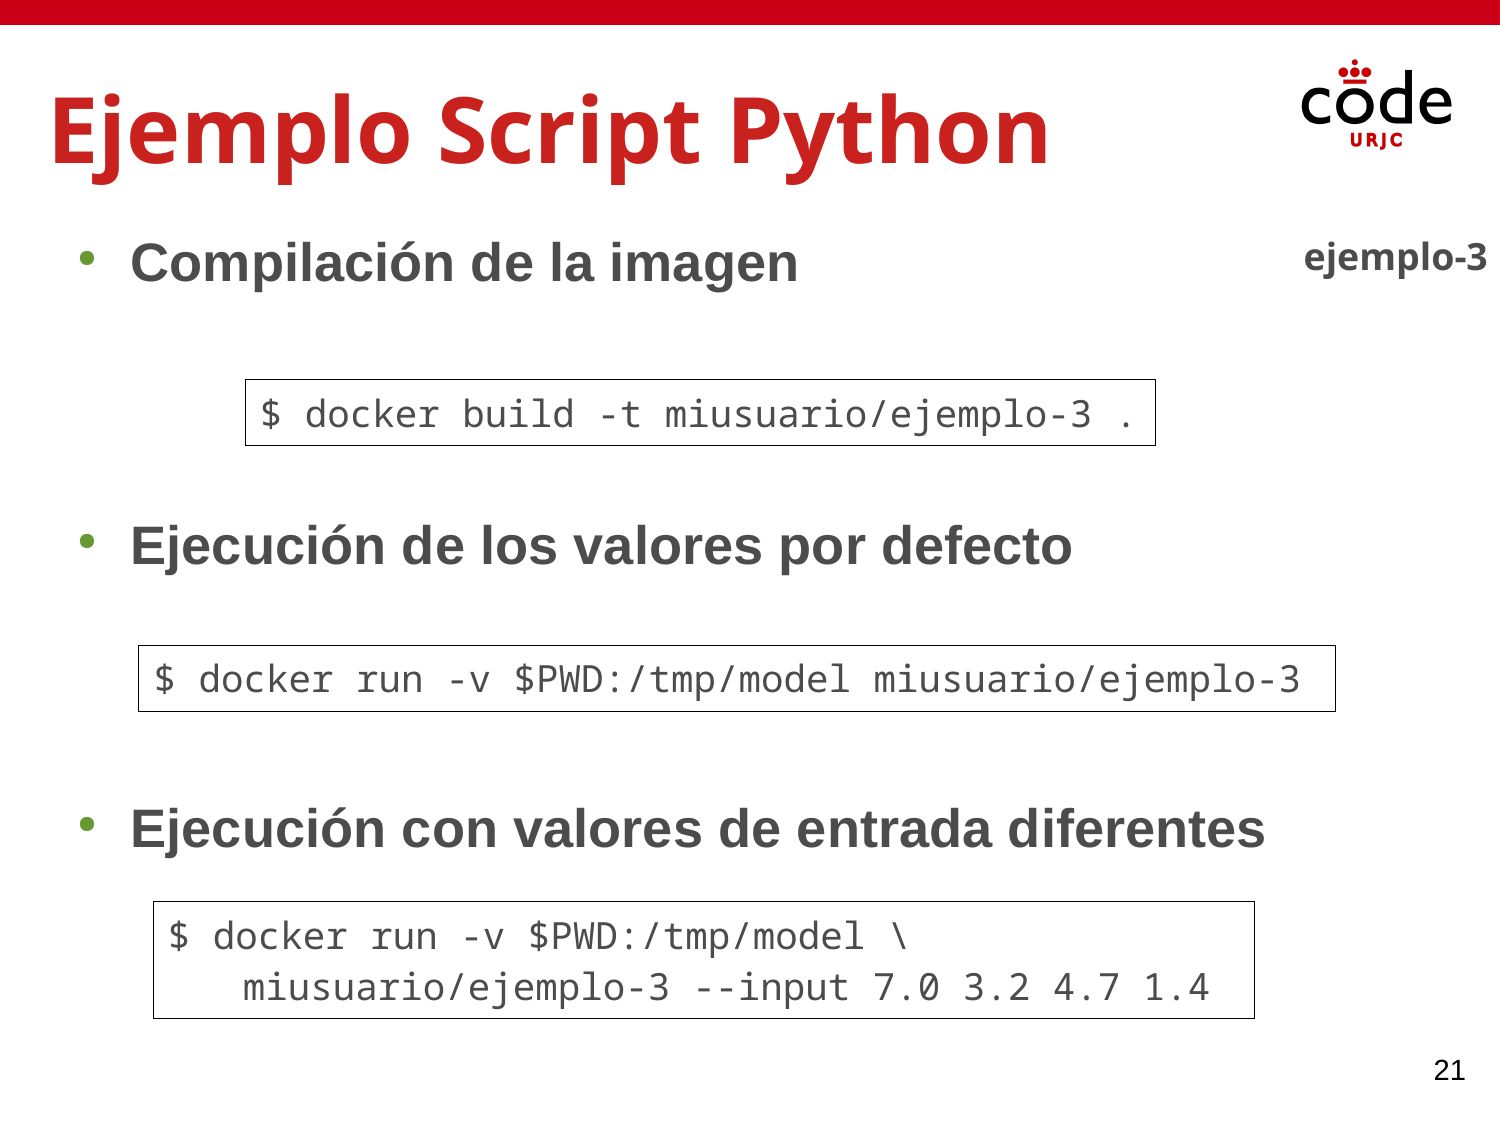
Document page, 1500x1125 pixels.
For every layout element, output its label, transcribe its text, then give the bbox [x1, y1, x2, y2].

text_box $ docker build -t miusuario/ejemplo-3 . [245, 379, 1156, 433]
list Compilación de la imagen Ejecución de los valores por defecto Ejecución con valores de entrada diferentes [45, 219, 1426, 980]
text_box ejemplo-3 [1426, 222, 1500, 286]
text_box $ docker run -v $PWD:/tmp/model miusuario/ejemplo-3 [138, 645, 1336, 698]
text_box $ docker run -v $PWD:/tmp/model \ miusuario/ejemplo-3 --input 7.0 3.2 4.7 1.4 [153, 901, 1255, 1000]
title Ejemplo Script Python [32, 79, 1413, 189]
picture [1284, 50, 1468, 161]
